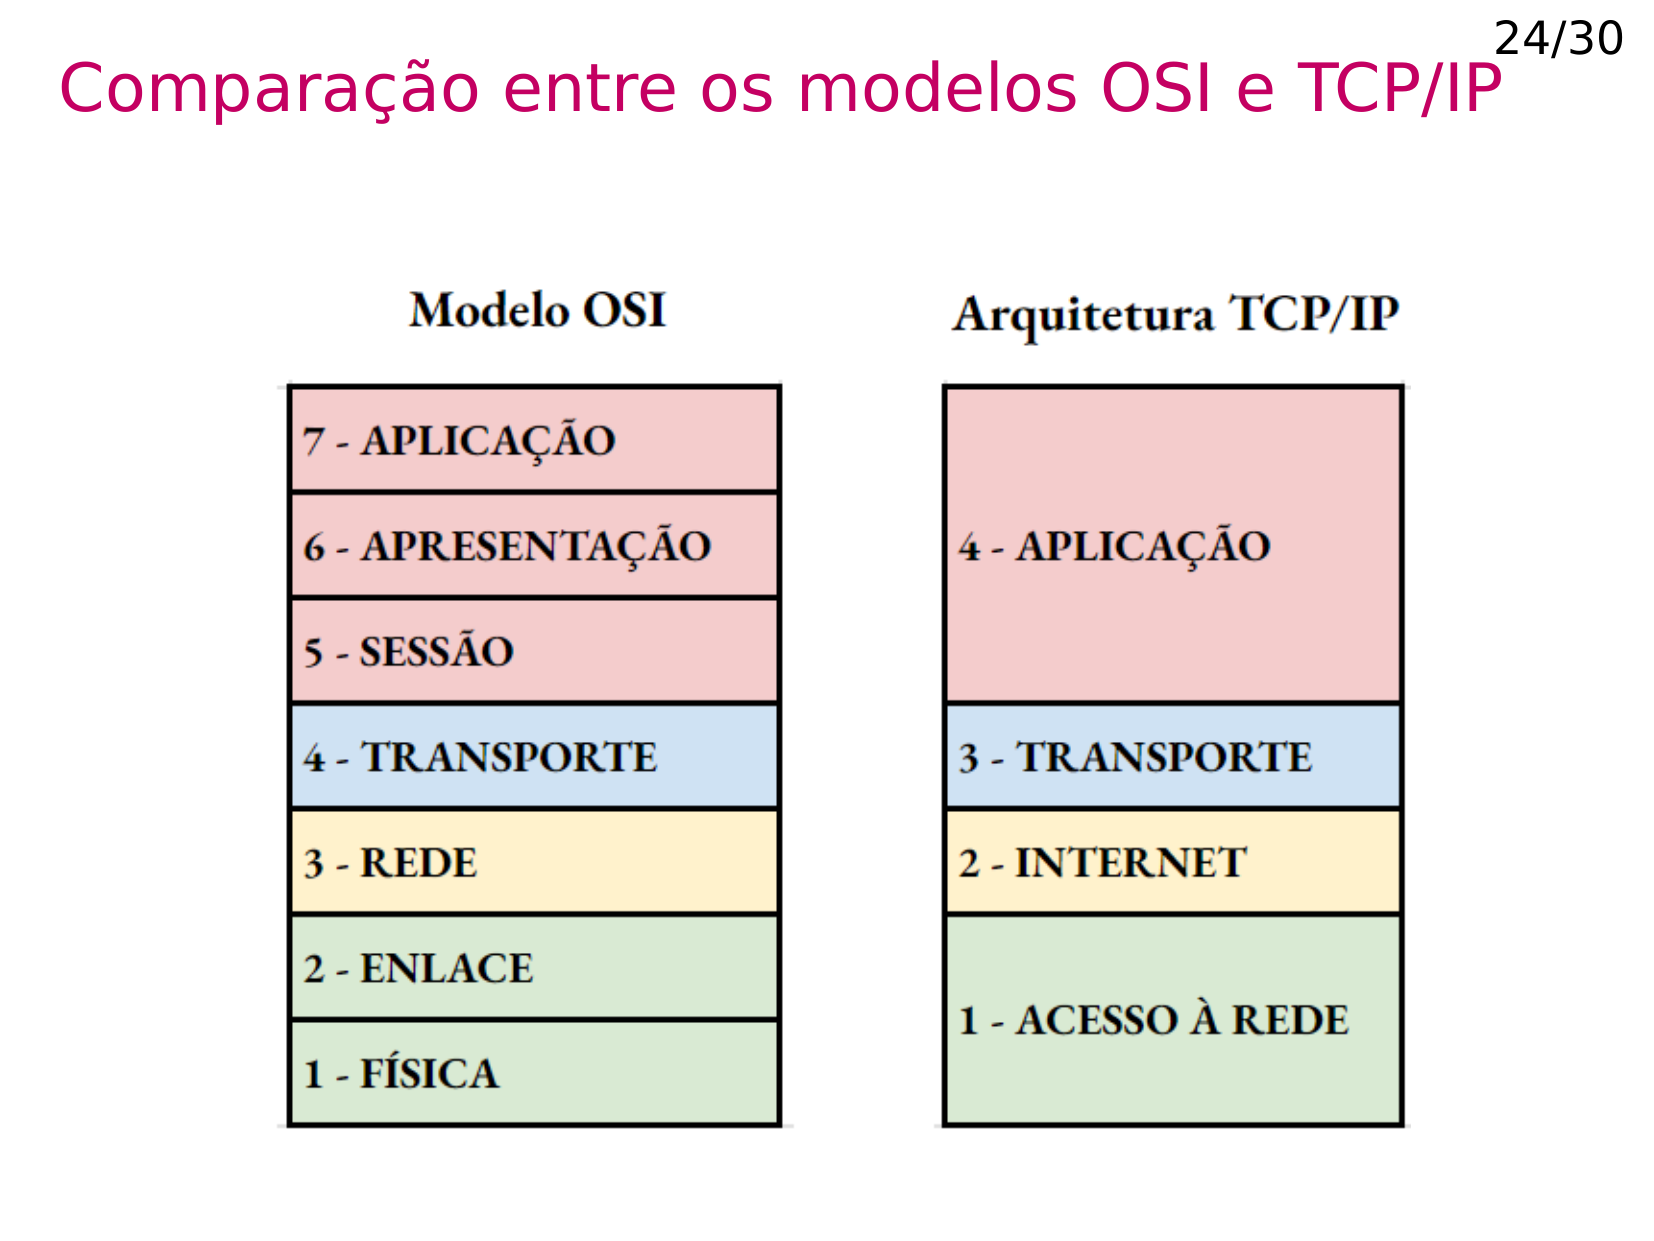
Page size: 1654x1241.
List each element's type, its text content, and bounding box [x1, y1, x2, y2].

picture [266, 271, 1411, 1141]
title Comparação entre os modelos OSI e TCP/IP [59, 29, 1625, 148]
